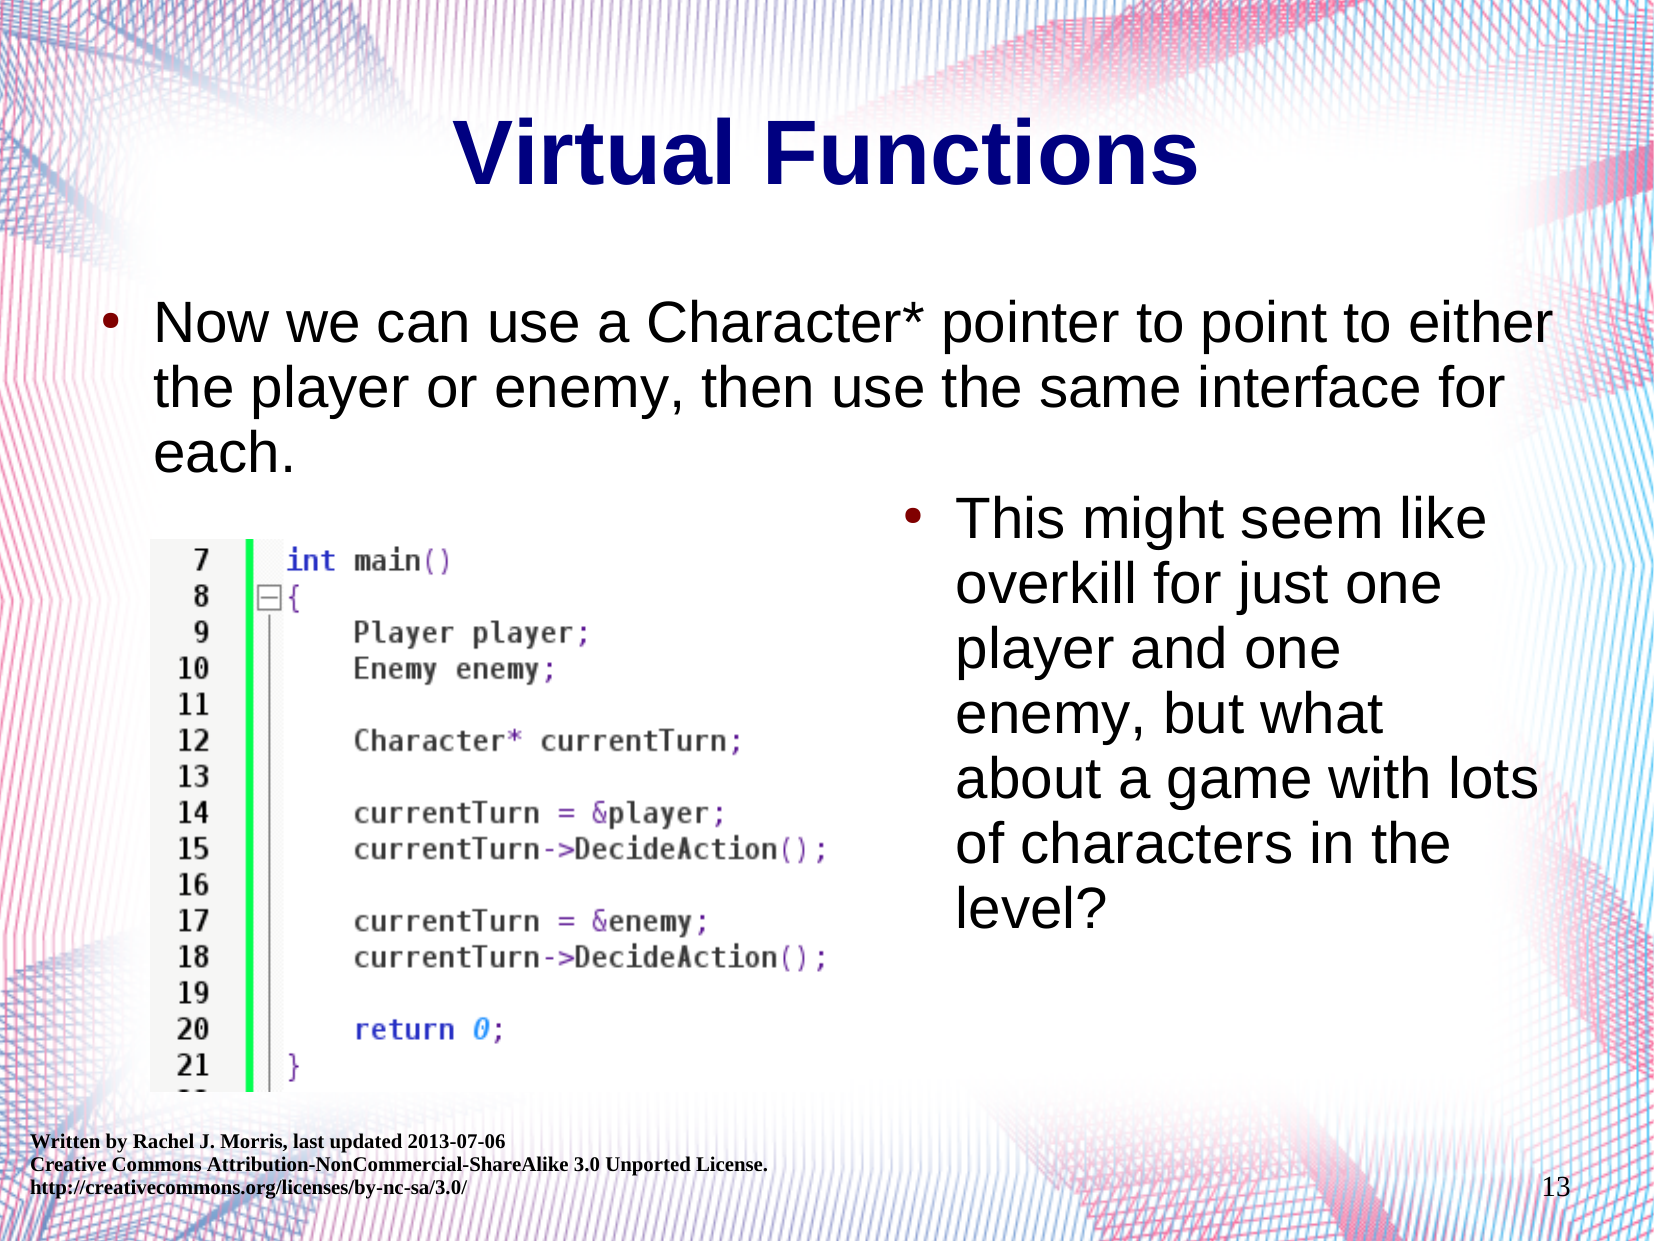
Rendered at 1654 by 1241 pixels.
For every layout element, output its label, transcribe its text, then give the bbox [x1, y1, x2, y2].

list Now we can use a Character* pointer to point to either the player or enemy, then use the same interface for each. [82, 290, 1571, 486]
list This might seem like overkill for just one player and one enemy, but what about a game with lots of characters in the level? [885, 485, 1546, 1081]
picture [0, 0, 1654, 1241]
title Virtual Functions [82, 49, 1571, 257]
